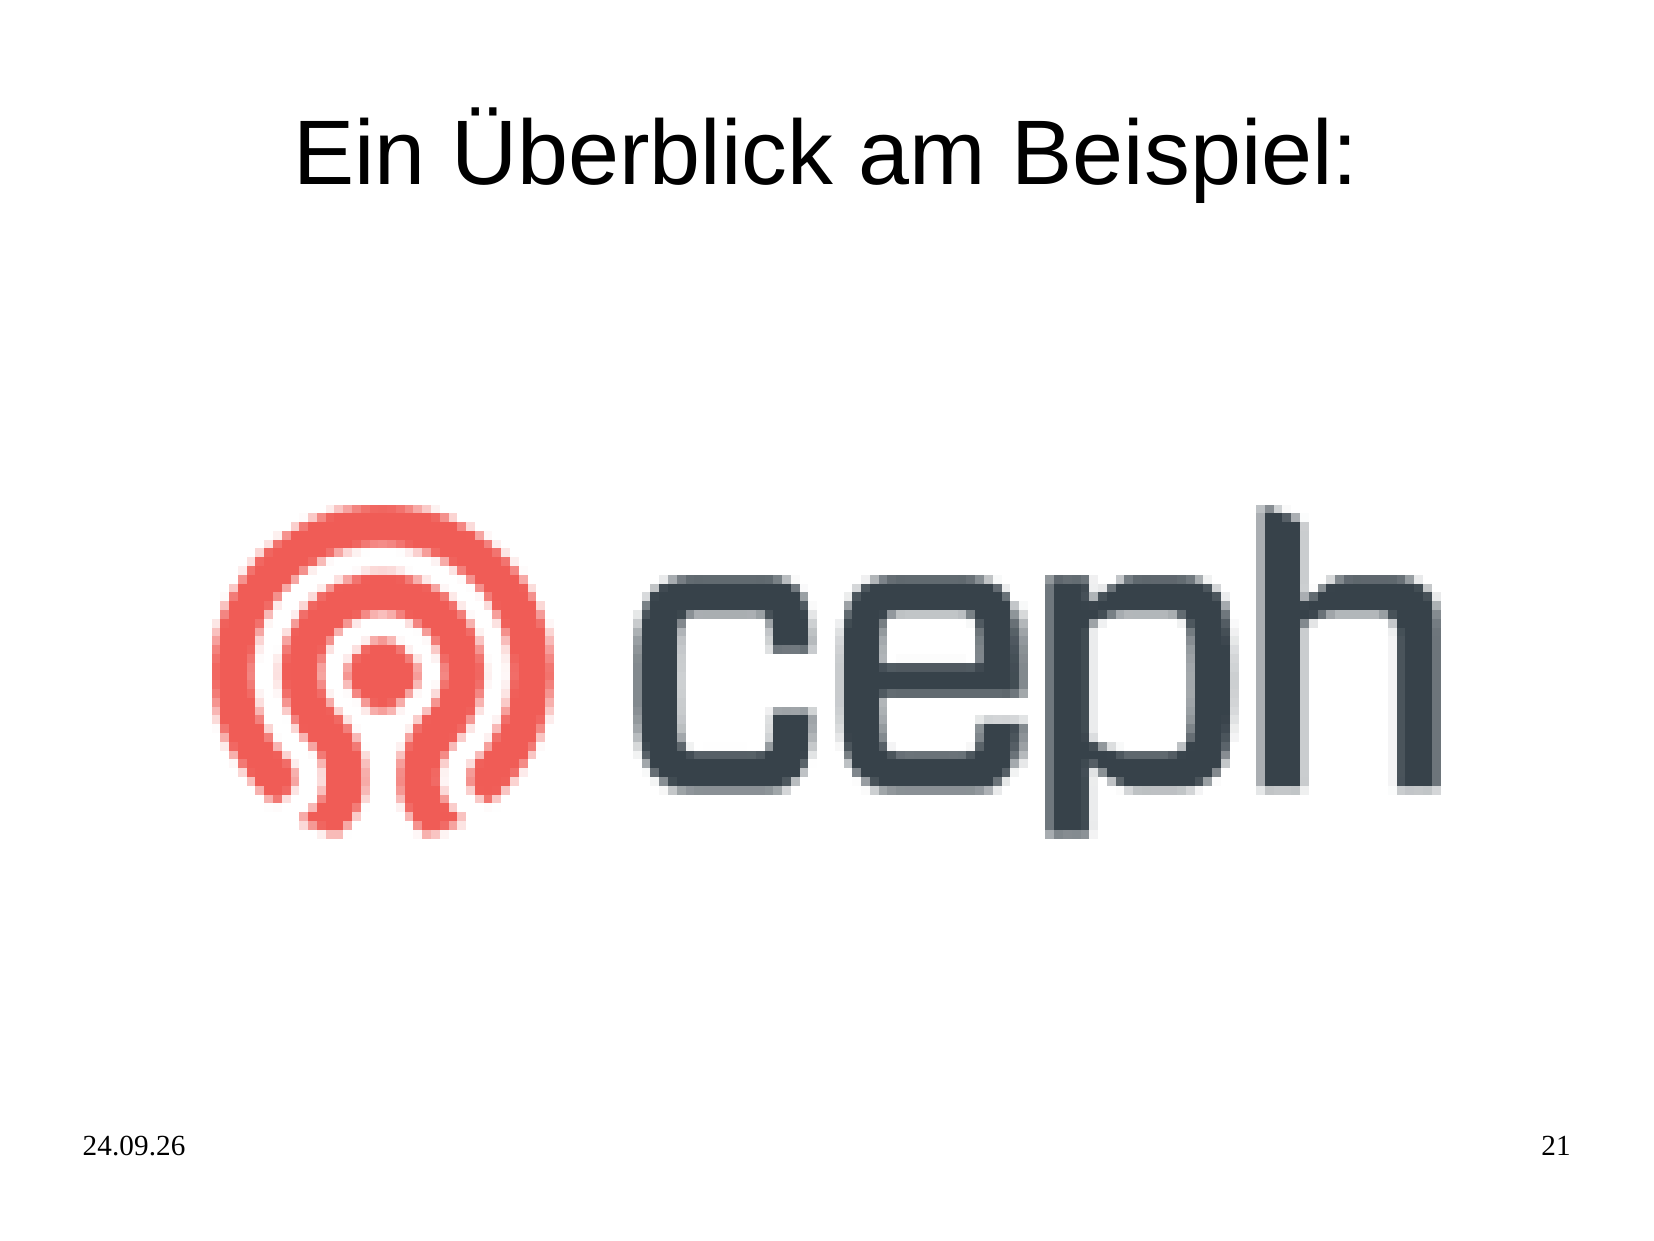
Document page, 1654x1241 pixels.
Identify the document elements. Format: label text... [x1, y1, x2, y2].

picture [212, 505, 1441, 839]
title Ein Überblick am Beispiel: [82, 49, 1571, 257]
